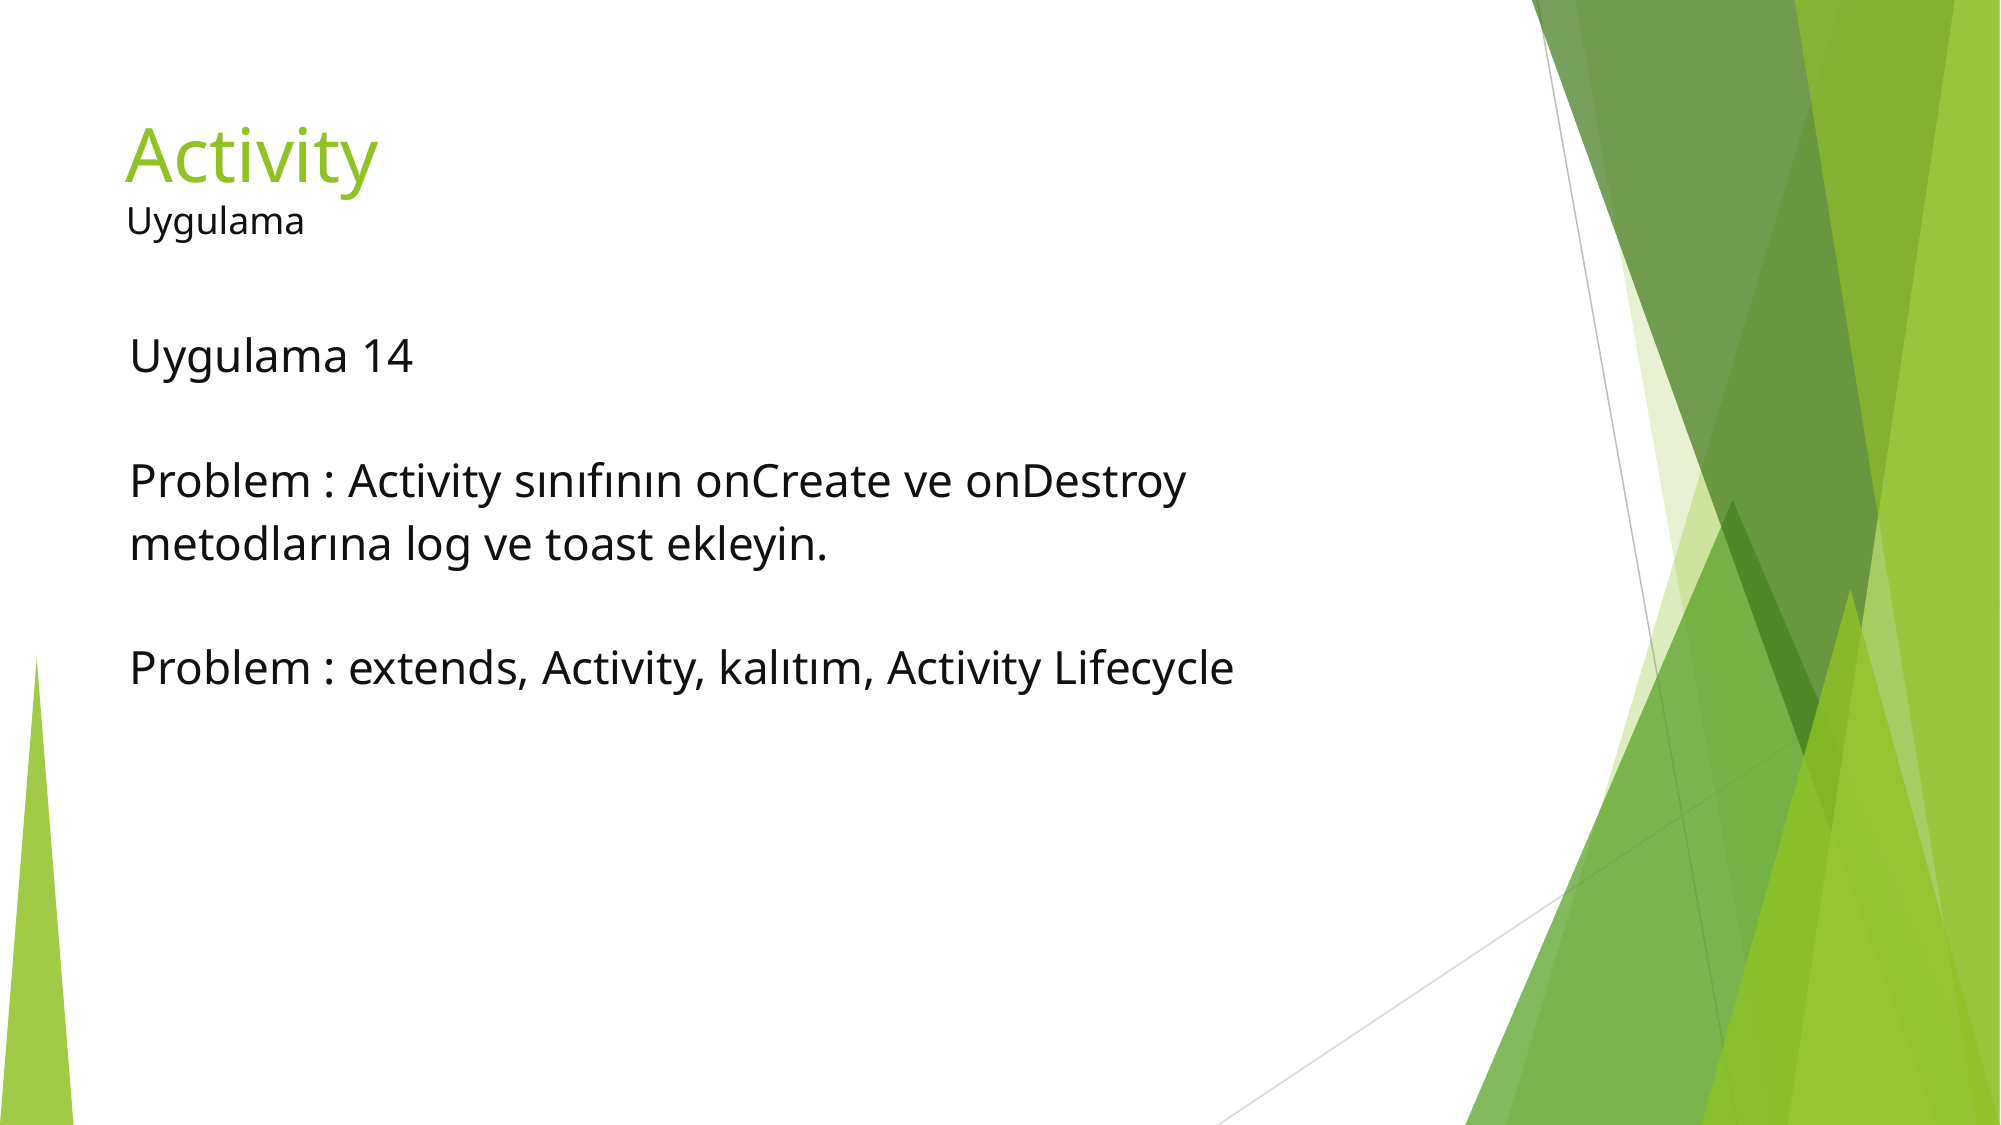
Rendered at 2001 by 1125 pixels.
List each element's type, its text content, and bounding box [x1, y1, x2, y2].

text_box Uygulama 14 Problem : Activity sınıfının onCreate ve onDestroy metodlarına log ve toast ekleyin. Problem : extends, Activity, kalıtım, Activity Lifecycle [129, 291, 1335, 919]
title Activity Uygulama [111, 99, 1522, 317]
